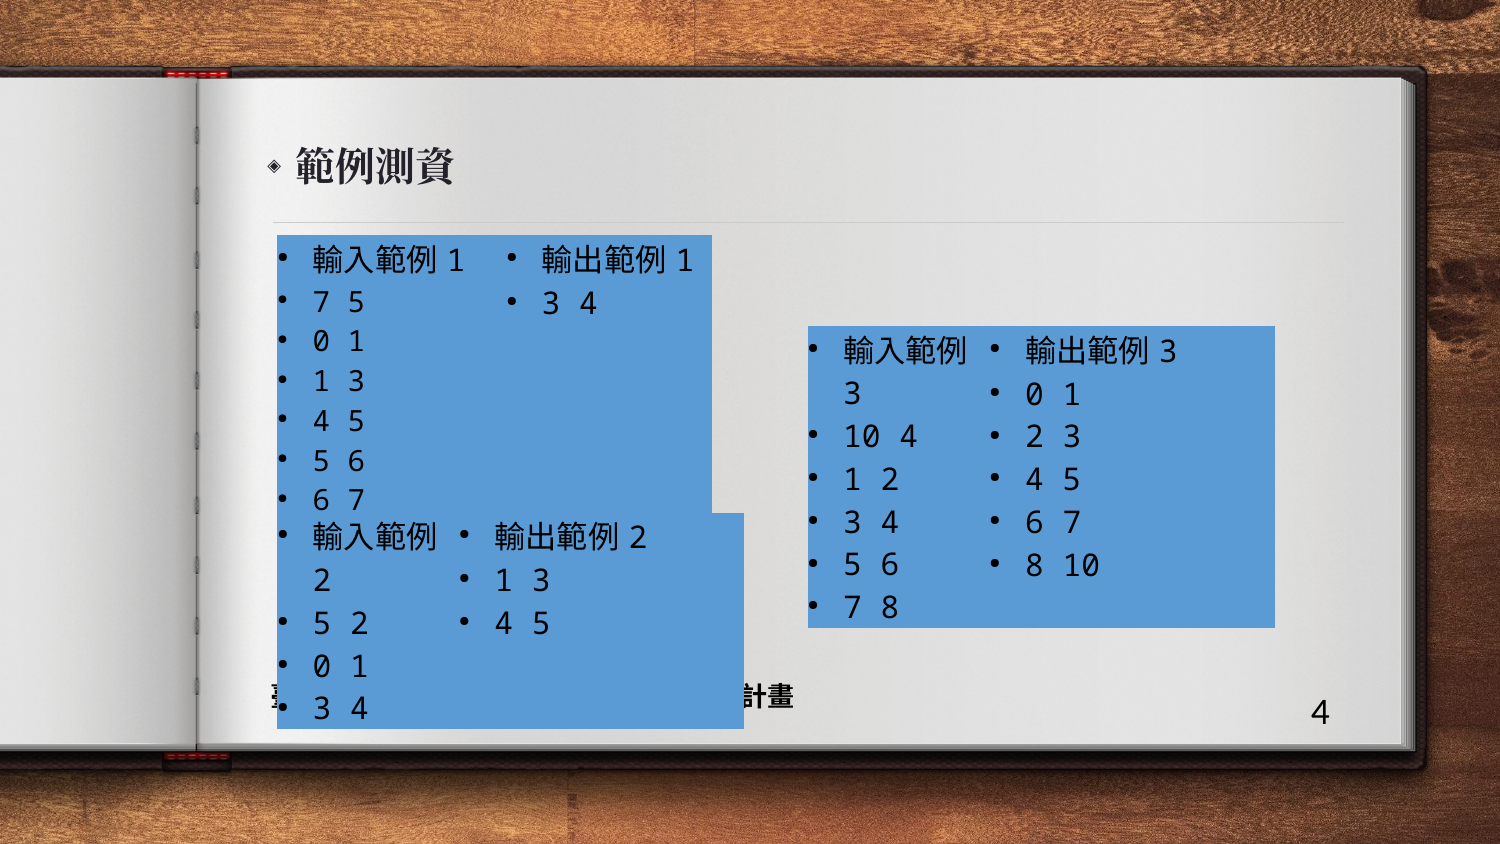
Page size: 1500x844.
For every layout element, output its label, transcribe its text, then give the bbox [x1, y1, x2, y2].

table_header 輸出範例3 0 1 2 3 4 5 6 7 8 10 [989, 326, 1275, 628]
table_header 輸入範例3 10 4 1 2 3 4 5 6 7 8 [808, 326, 989, 628]
list 範例測資 [252, 126, 1194, 205]
table_header 輸入範例2 5 2 0 1 3 4 [277, 519, 459, 729]
text_box [1295, 672, 1386, 737]
table_header 輸入範例1 7 5 0 1 1 3 4 5 5 6 6 7 [277, 235, 506, 519]
table_header 輸出範例2 1 3 4 5 [459, 513, 744, 729]
table_header 輸出範例1 3 4 [506, 235, 712, 519]
